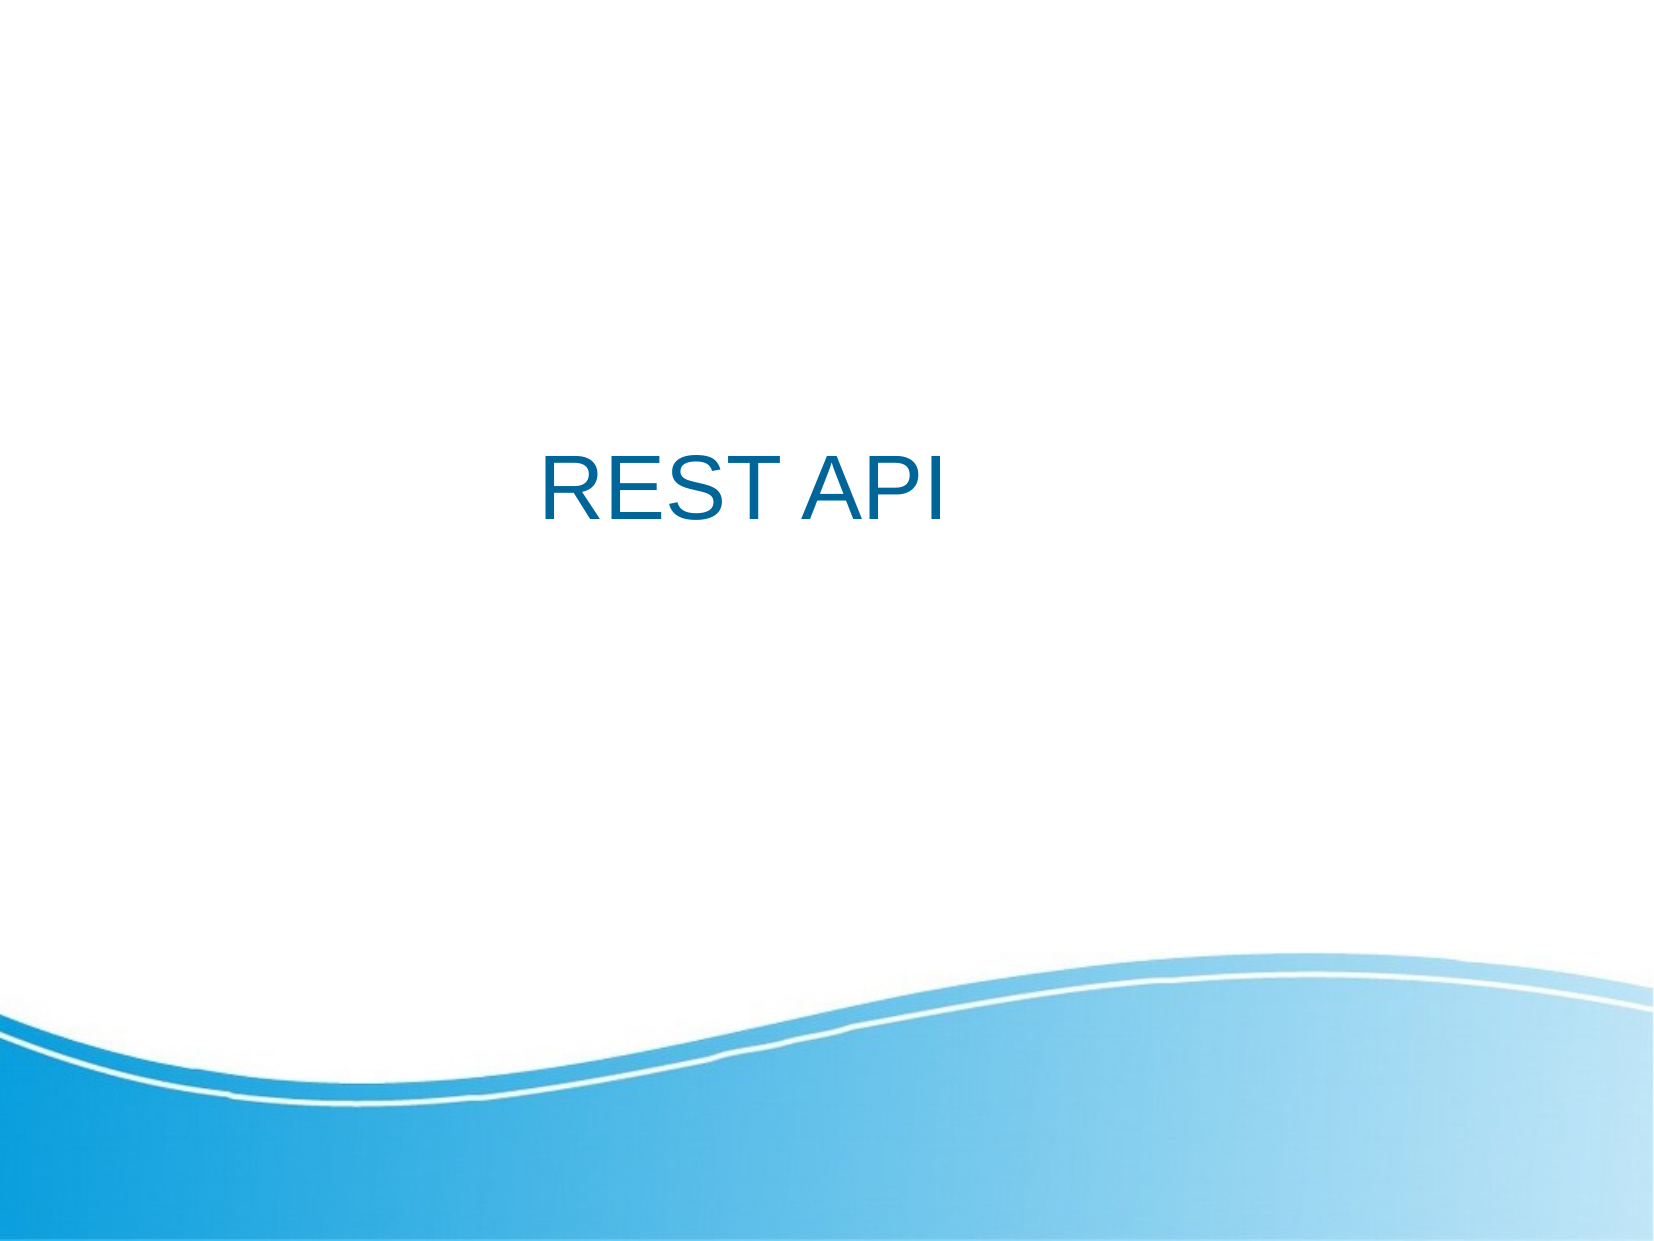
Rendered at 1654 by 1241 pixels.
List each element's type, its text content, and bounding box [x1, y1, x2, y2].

title REST API [0, 384, 1489, 592]
picture [0, 952, 1654, 1241]
